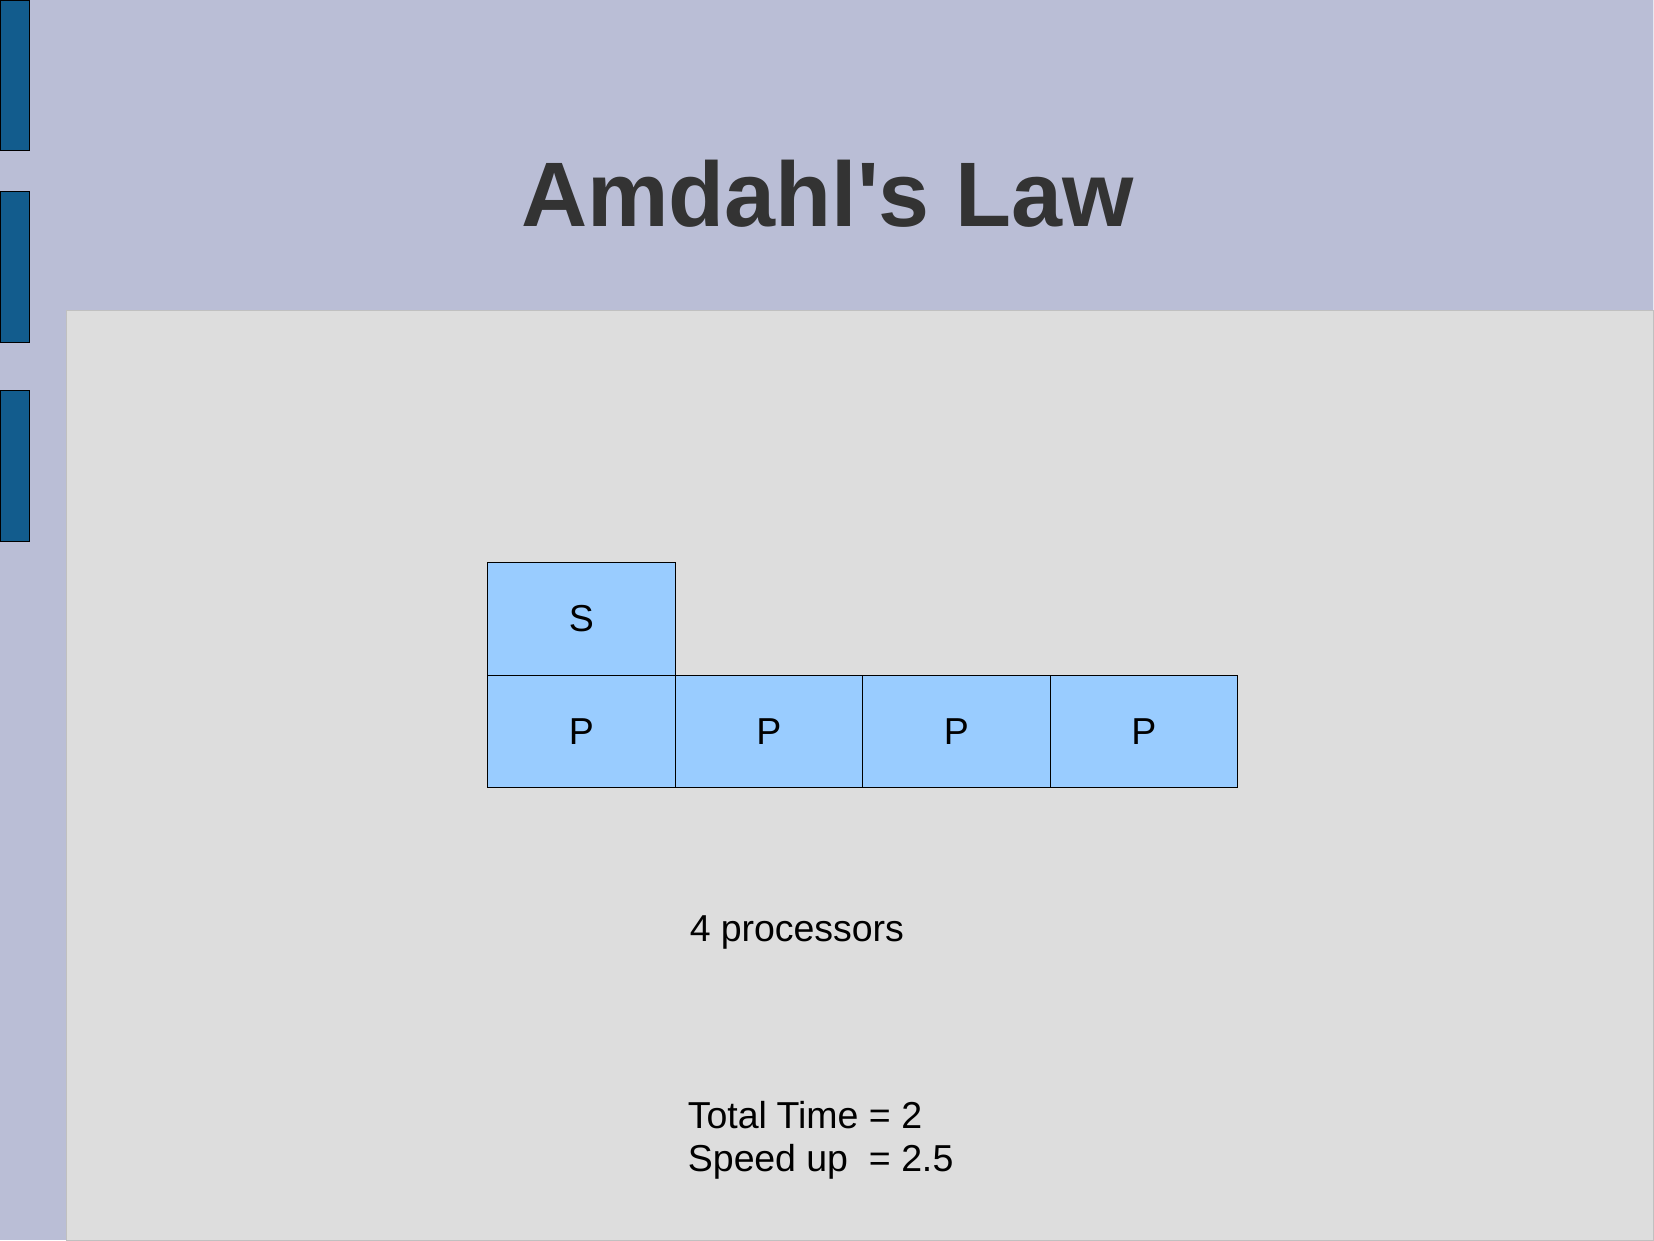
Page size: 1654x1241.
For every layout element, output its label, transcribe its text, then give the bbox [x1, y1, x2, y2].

text_box P [1050, 675, 1238, 788]
text_box 4 processors [675, 900, 919, 957]
text_box P [675, 675, 862, 788]
text_box P [487, 675, 675, 788]
text_box Total Time = 2 Speed up = 2.5 [673, 1087, 969, 1187]
text_box P [862, 675, 1050, 788]
title Amdahl's Law [121, 91, 1534, 299]
text_box S [487, 562, 676, 675]
